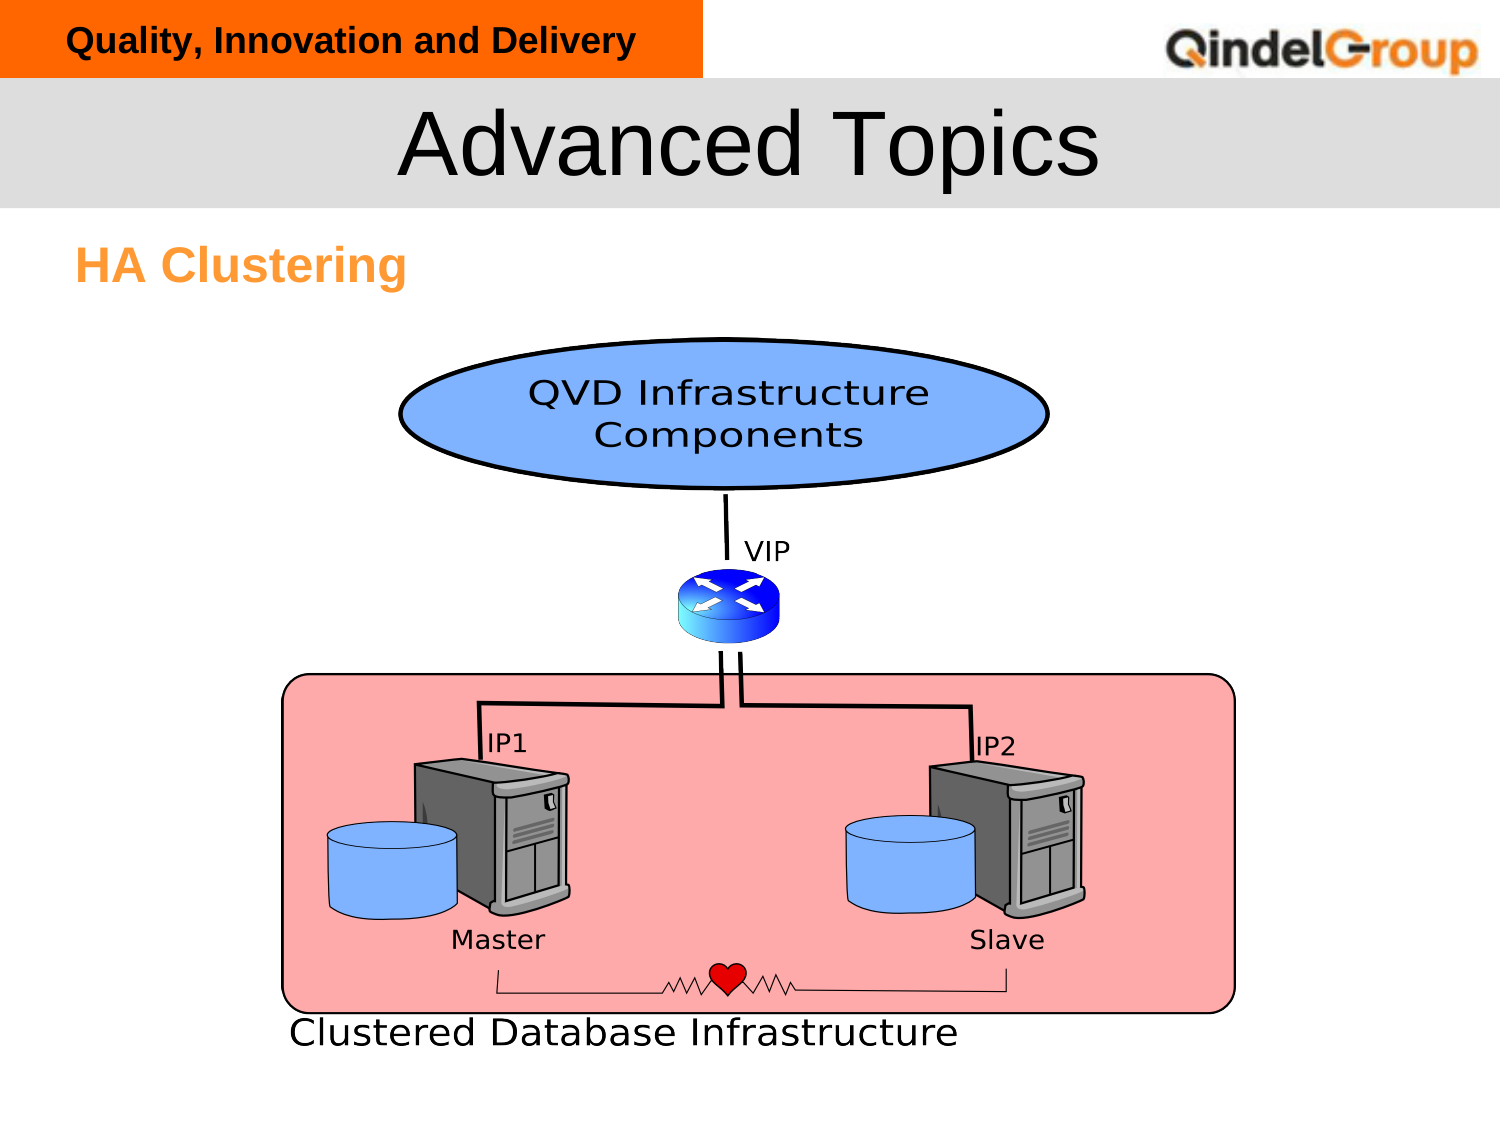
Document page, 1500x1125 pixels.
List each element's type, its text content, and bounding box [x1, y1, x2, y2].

text_box HA Clustering [60, 224, 1426, 451]
picture [281, 337, 1236, 1046]
title Advanced Topics [75, 45, 1426, 224]
picture [1163, 23, 1481, 78]
